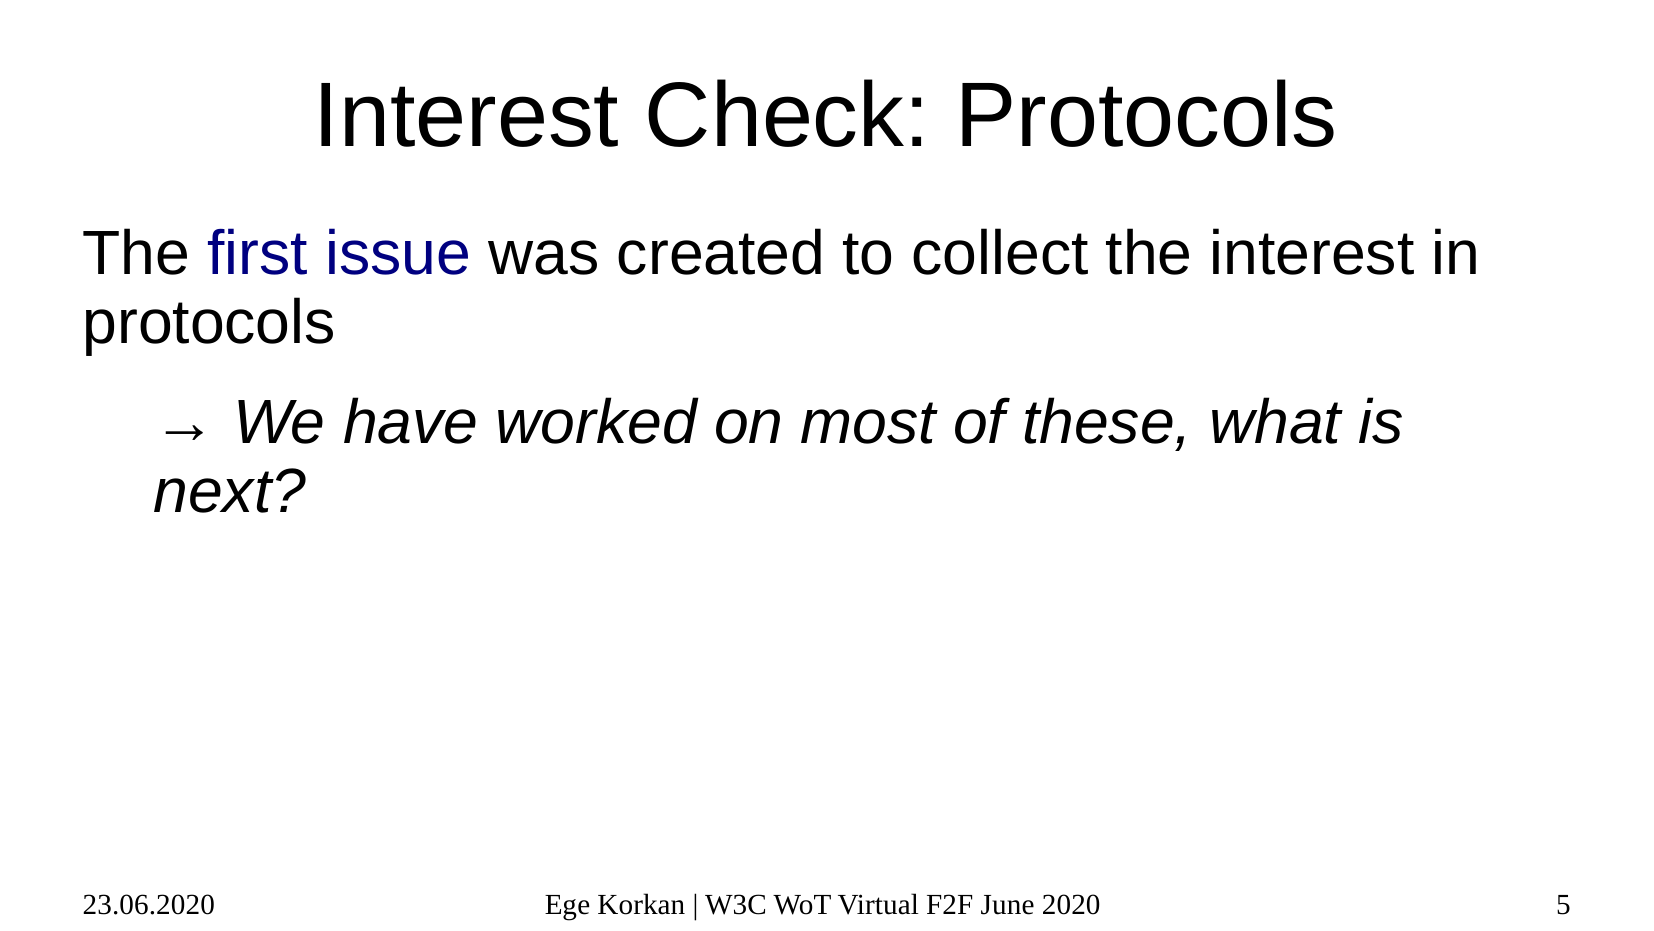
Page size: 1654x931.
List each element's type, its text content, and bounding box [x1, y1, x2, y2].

title Interest Check: Protocols [82, 37, 1571, 193]
list The first issue was created to collect the interest in protocols → We have worked on most of these, what is next? [82, 217, 1571, 758]
